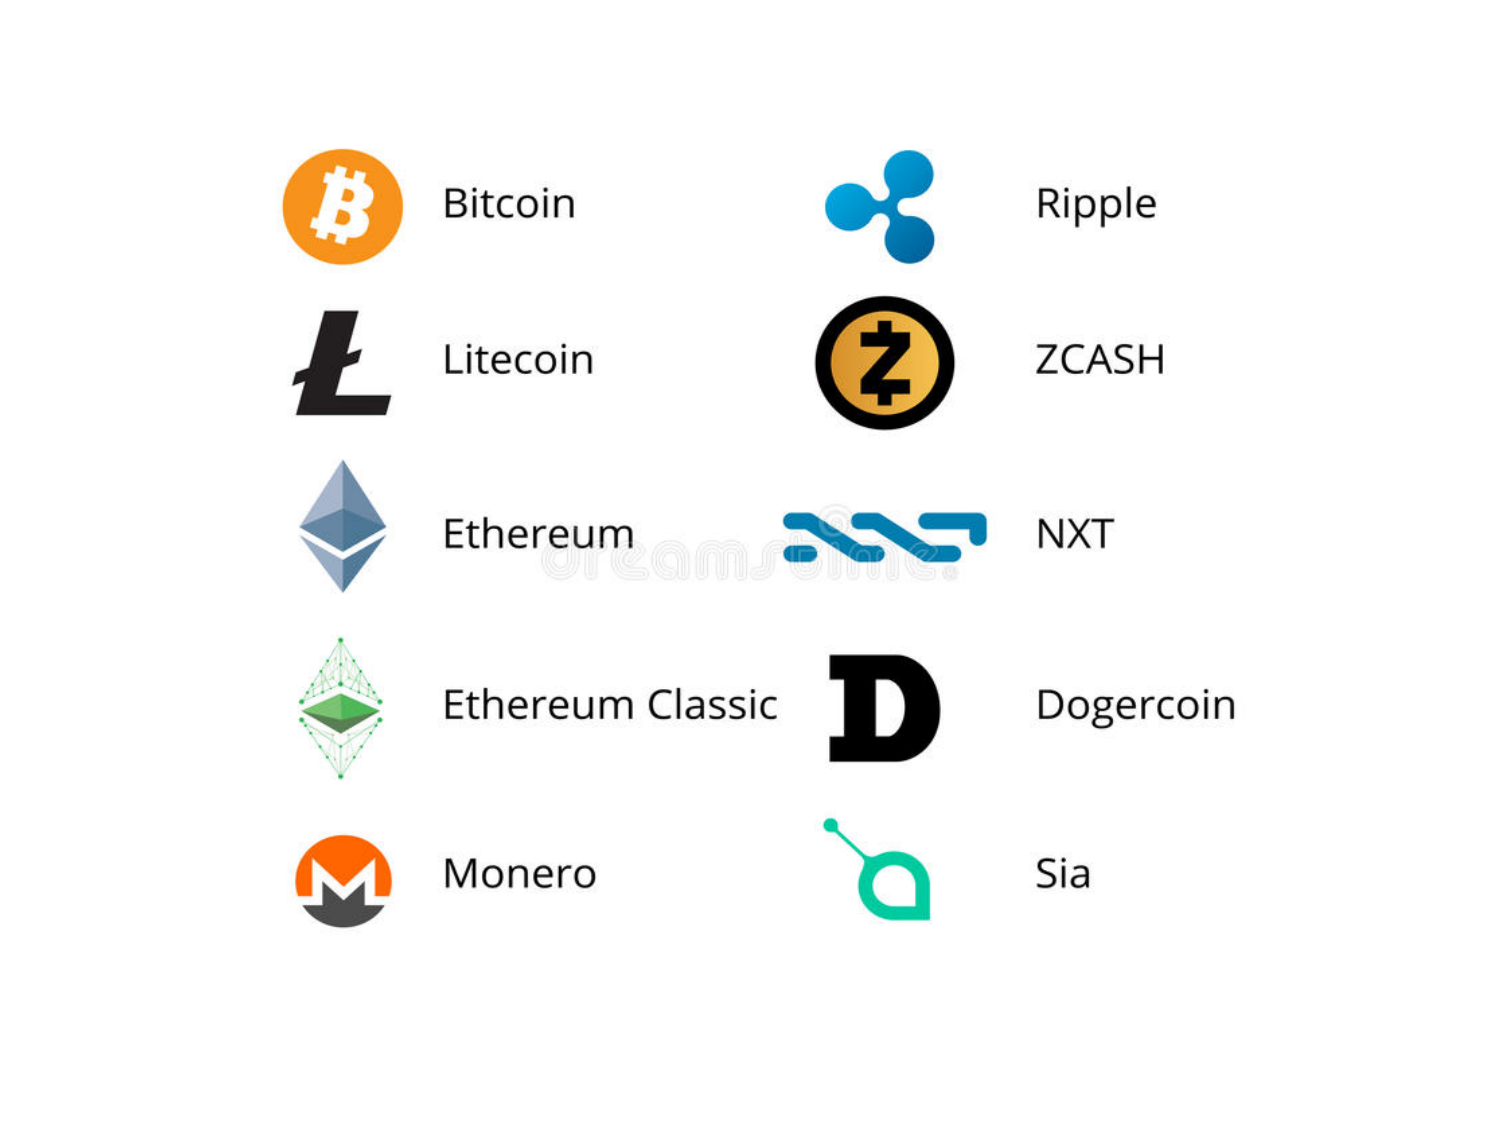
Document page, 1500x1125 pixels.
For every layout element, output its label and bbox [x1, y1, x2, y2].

picture [212, 87, 1288, 997]
